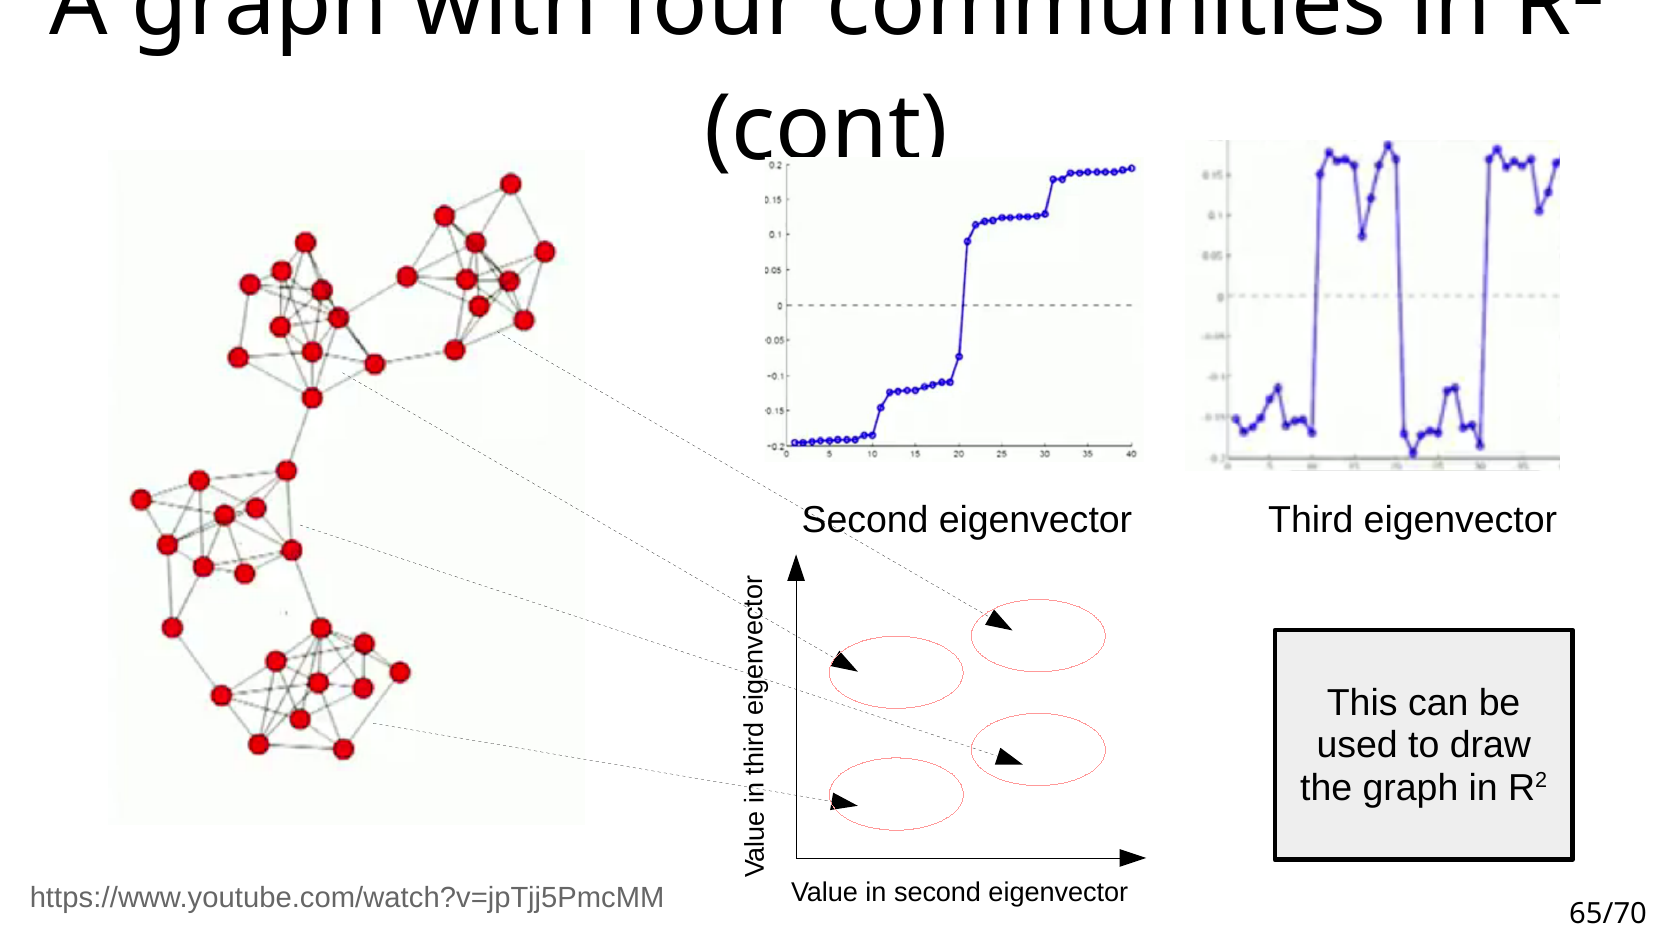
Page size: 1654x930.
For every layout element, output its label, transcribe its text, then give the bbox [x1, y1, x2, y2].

picture [765, 157, 1144, 462]
text_box Second eigenvector [786, 491, 1147, 549]
text_box Value in third eigenvector [729, 543, 778, 873]
title A graph with four communities in R2 (cont) [0, 0, 1653, 130]
text_box Value in second eigenvector [777, 869, 1163, 915]
picture [108, 150, 586, 826]
text_box https://www.youtube.com/watch?v=jpTjj5PmcMM [15, 873, 976, 921]
picture [1185, 140, 1561, 471]
text_box Third eigenvector [1253, 491, 1573, 549]
text_box This can be used to draw the graph in R2 [1275, 630, 1573, 860]
